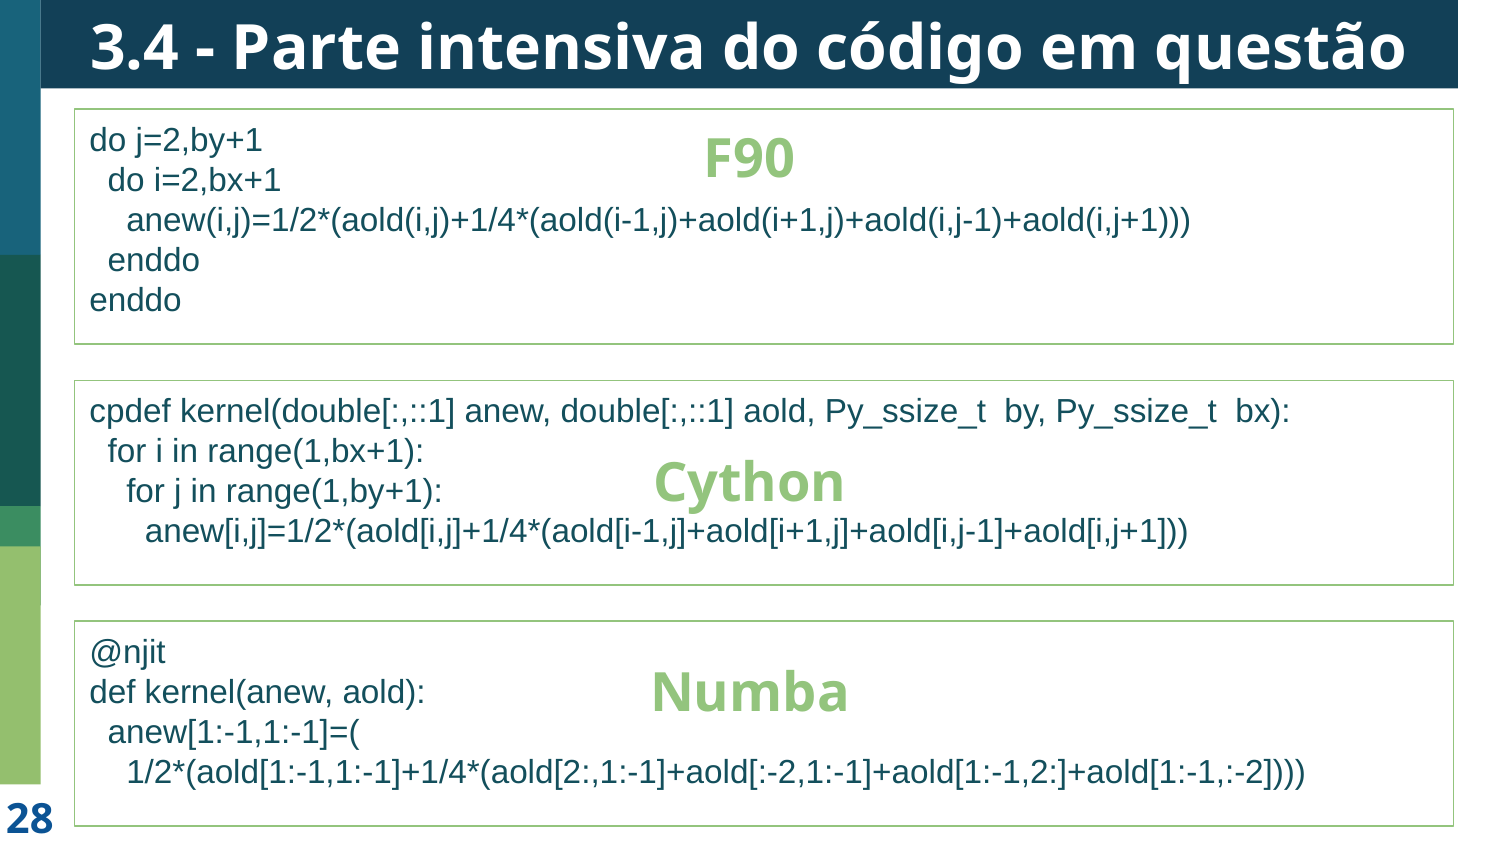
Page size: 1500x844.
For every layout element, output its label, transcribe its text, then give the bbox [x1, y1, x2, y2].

list @njit def kernel(anew, aold): anew[1:-1,1:-1]=( 1/2*(aold[1:-1,1:-1]+1/4*(aold[2:,1:-1]+aold[:-2,1:-1]+aold[1:-1,2:]+aold[1:-1,:-2]))) [74, 621, 1454, 826]
text_box Numba [574, 656, 926, 724]
list do j=2,by+1 do i=2,bx+1 anew(i,j)=1/2*(aold(i,j)+1/4*(aold(i-1,j)+aold(i+1,j)+aold(i,j-1)+aold(i,j+1))) enddo enddo [74, 109, 1454, 344]
text_box Cython [574, 447, 926, 507]
text_box F90 [574, 123, 925, 190]
list cpdef kernel(double[:,::1] anew, double[:,::1] aold, Py_ssize_t by, Py_ssize_t bx): for i in range(1,bx+1): for j in range(1,by+1): anew[i,j]=1/2*(aold[i,j]+1/4*(aold[i-1,j]+aold[i+1,j]+aold[i,j-1]+aold[i,j+1])) [74, 380, 1454, 585]
title 3.4 - Parte intensiva do código em questão [40, 0, 1459, 89]
slide_number <number> [0, 785, 59, 844]
